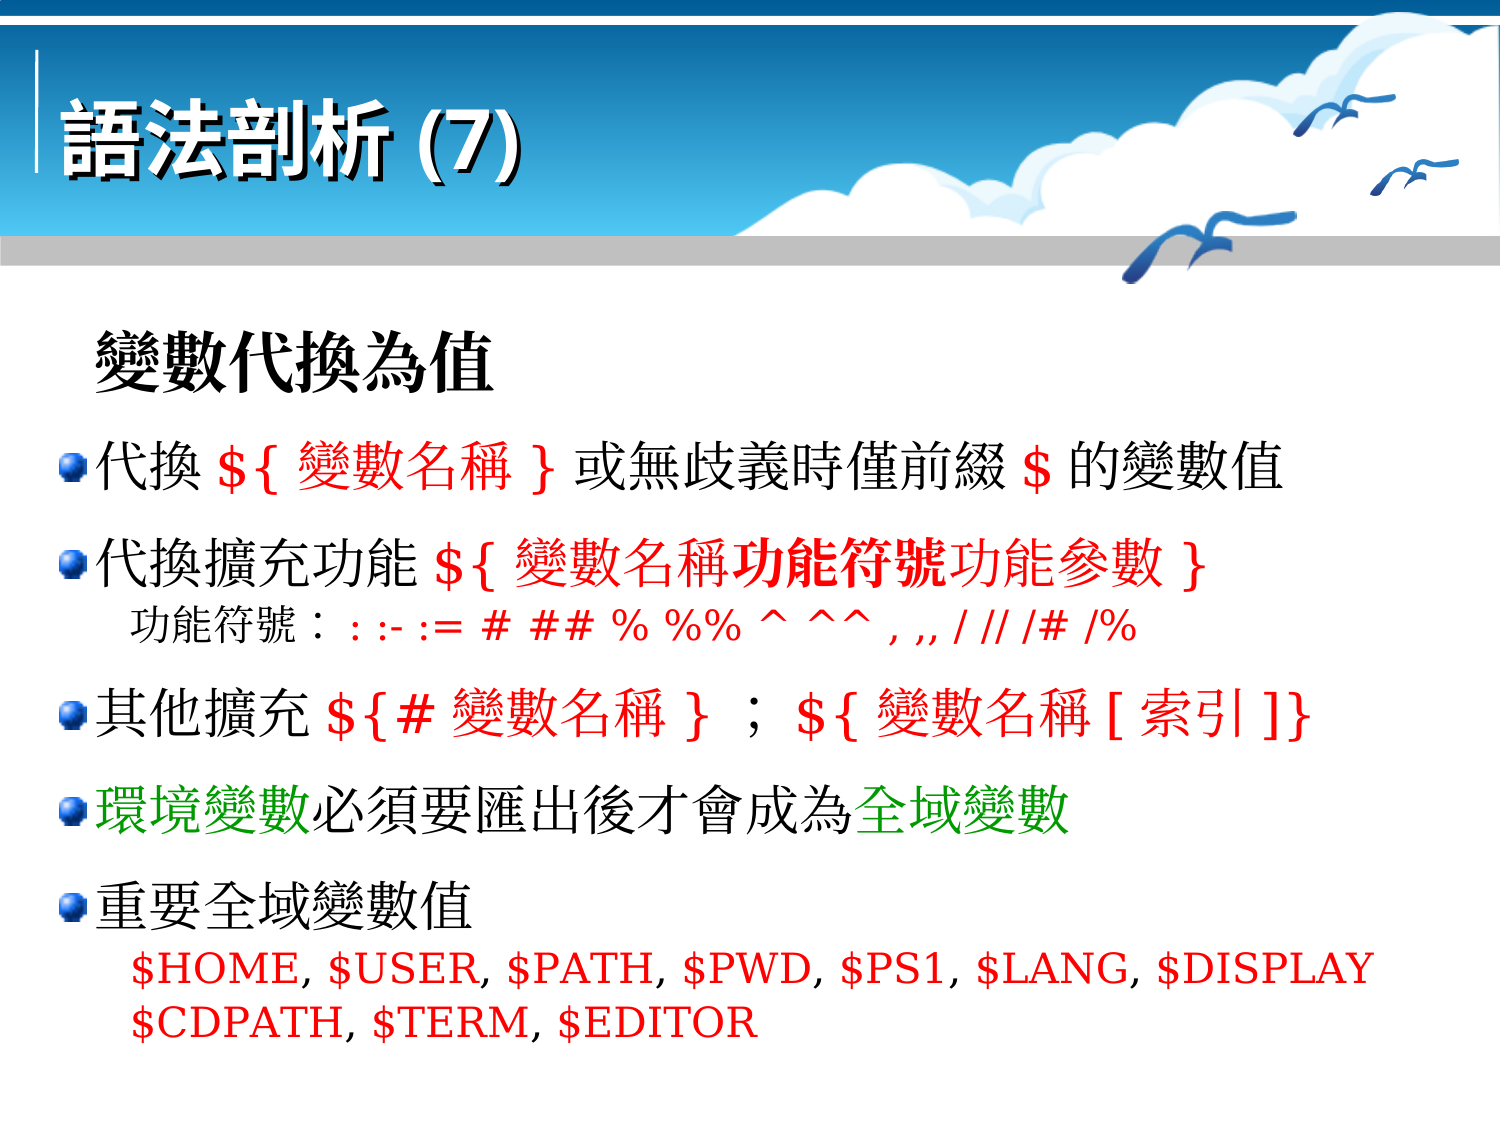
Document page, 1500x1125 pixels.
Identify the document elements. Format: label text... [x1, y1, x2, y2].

list 變數代換為值 代換${變數名稱}或無歧義時僅前綴$的變數值 代換擴充功能${變數名稱功能符號功能參數} 功能符號：: :- := # ## % %% ^ ^^ , ,, / // /# /% 其他擴充${#變數名稱}；${變數名稱[索引]} 環境變數必須要匯出後才會成為全域變數 重要全域變數值 $HOME, $USER, $PATH, $PWD, $PS1, $LANG, $DISPLAY $CDPATH, $TERM, $EDITOR [59, 324, 1441, 1048]
title 語法剖析(7) [59, 86, 1465, 186]
picture [730, 12, 1500, 284]
